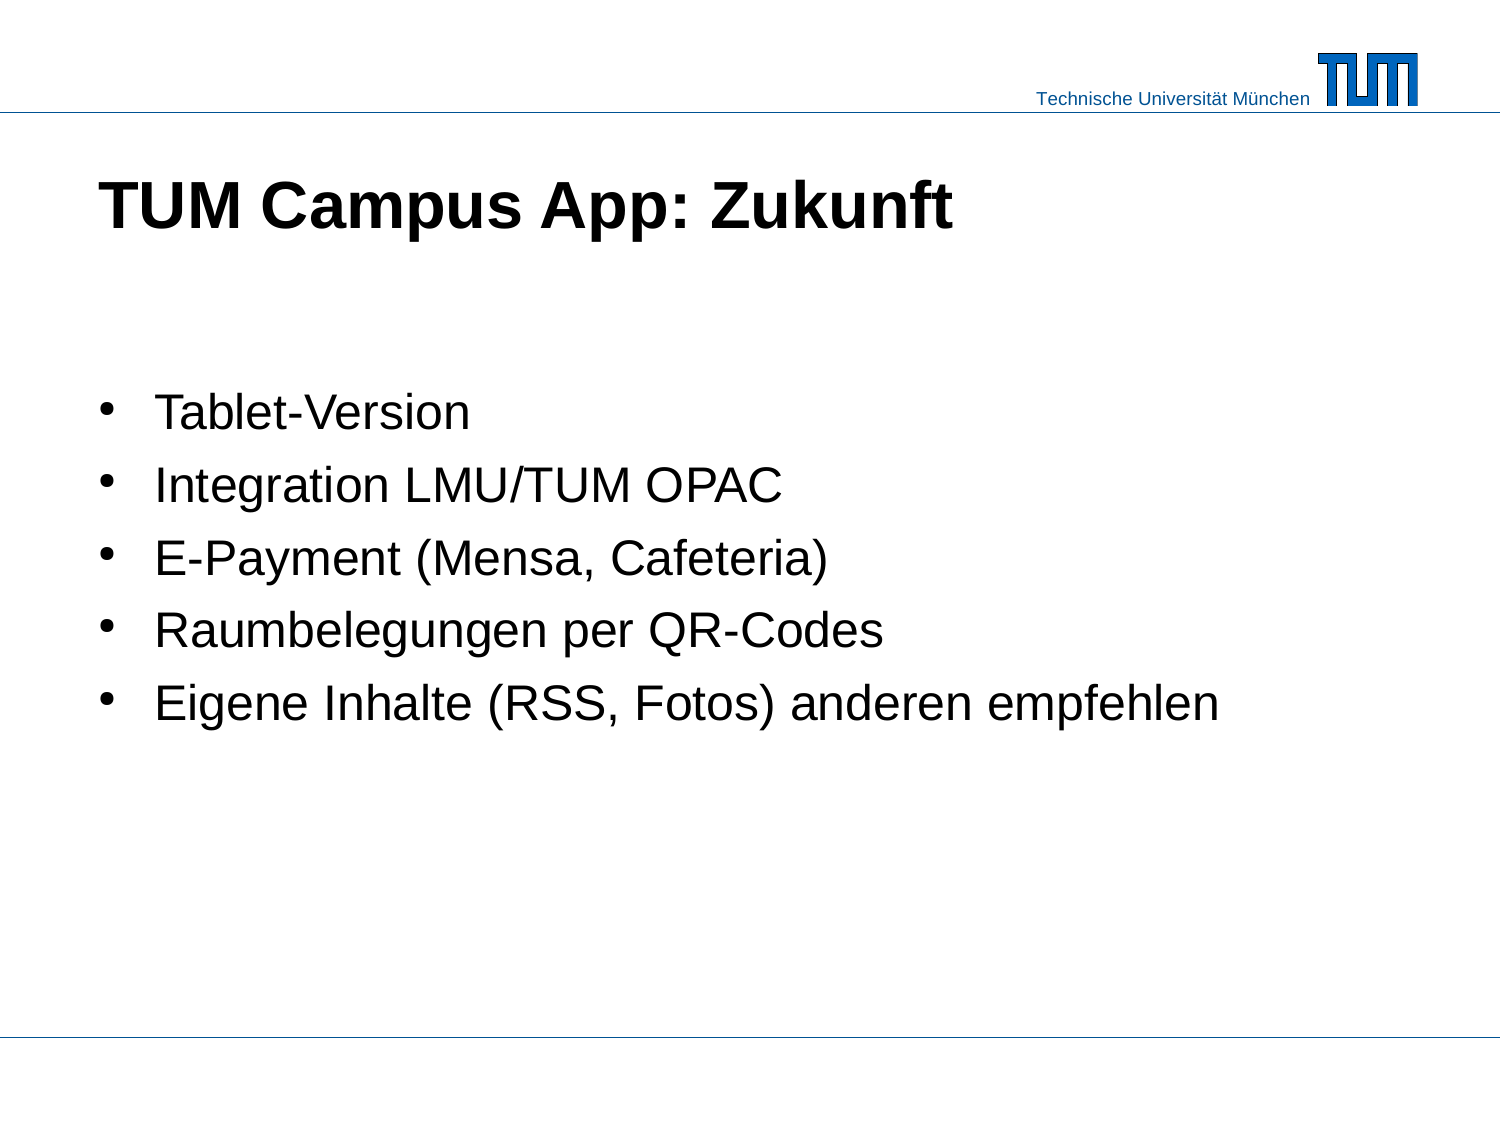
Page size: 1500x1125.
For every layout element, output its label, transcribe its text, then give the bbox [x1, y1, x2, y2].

list Tablet-Version Integration LMU/TUM OPAC E-Payment (Mensa, Cafeteria) Raumbelegungen per QR-Codes Eigene Inhalte (RSS, Fotos) anderen empfehlen [83, 299, 1417, 1013]
title TUM Campus App: Zukunft [83, 149, 1477, 250]
